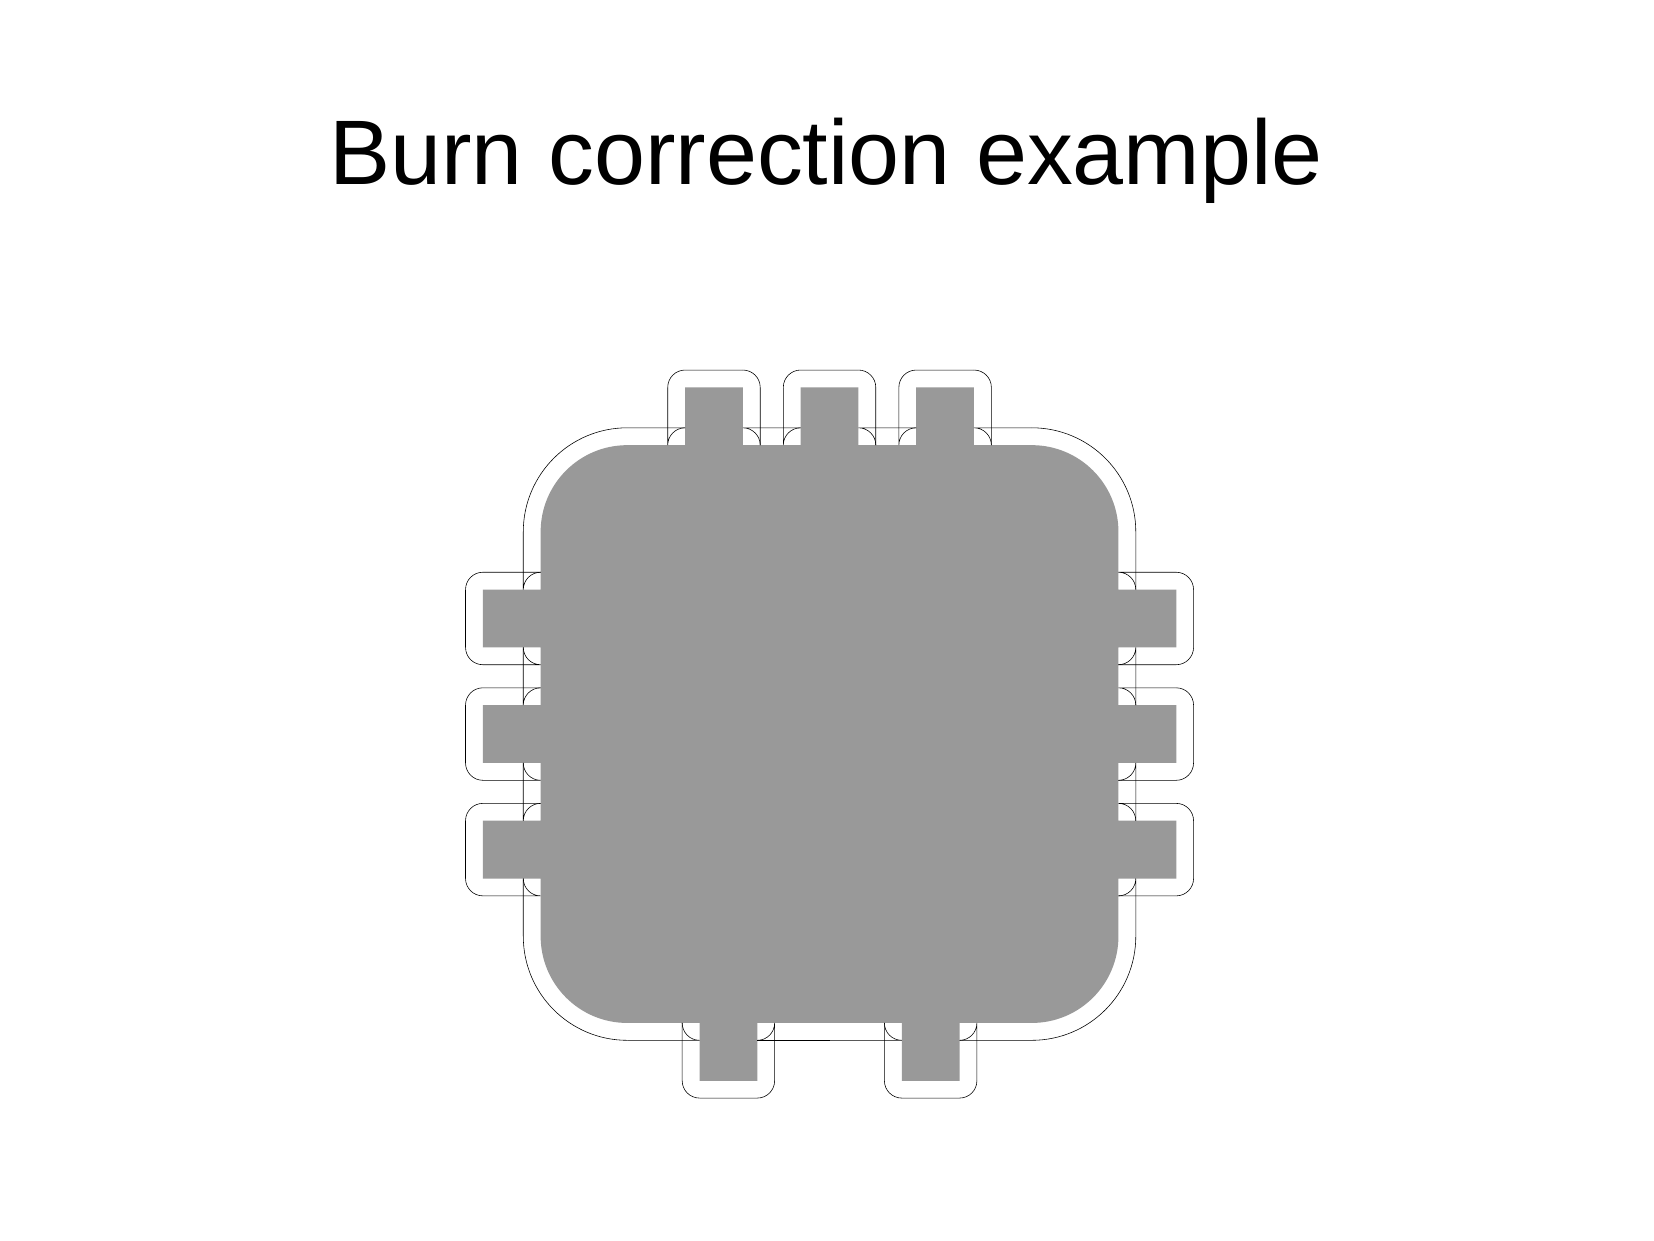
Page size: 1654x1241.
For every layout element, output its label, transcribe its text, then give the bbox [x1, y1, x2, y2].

picture [337, 242, 1321, 1227]
title Burn correction example [82, 49, 1571, 257]
